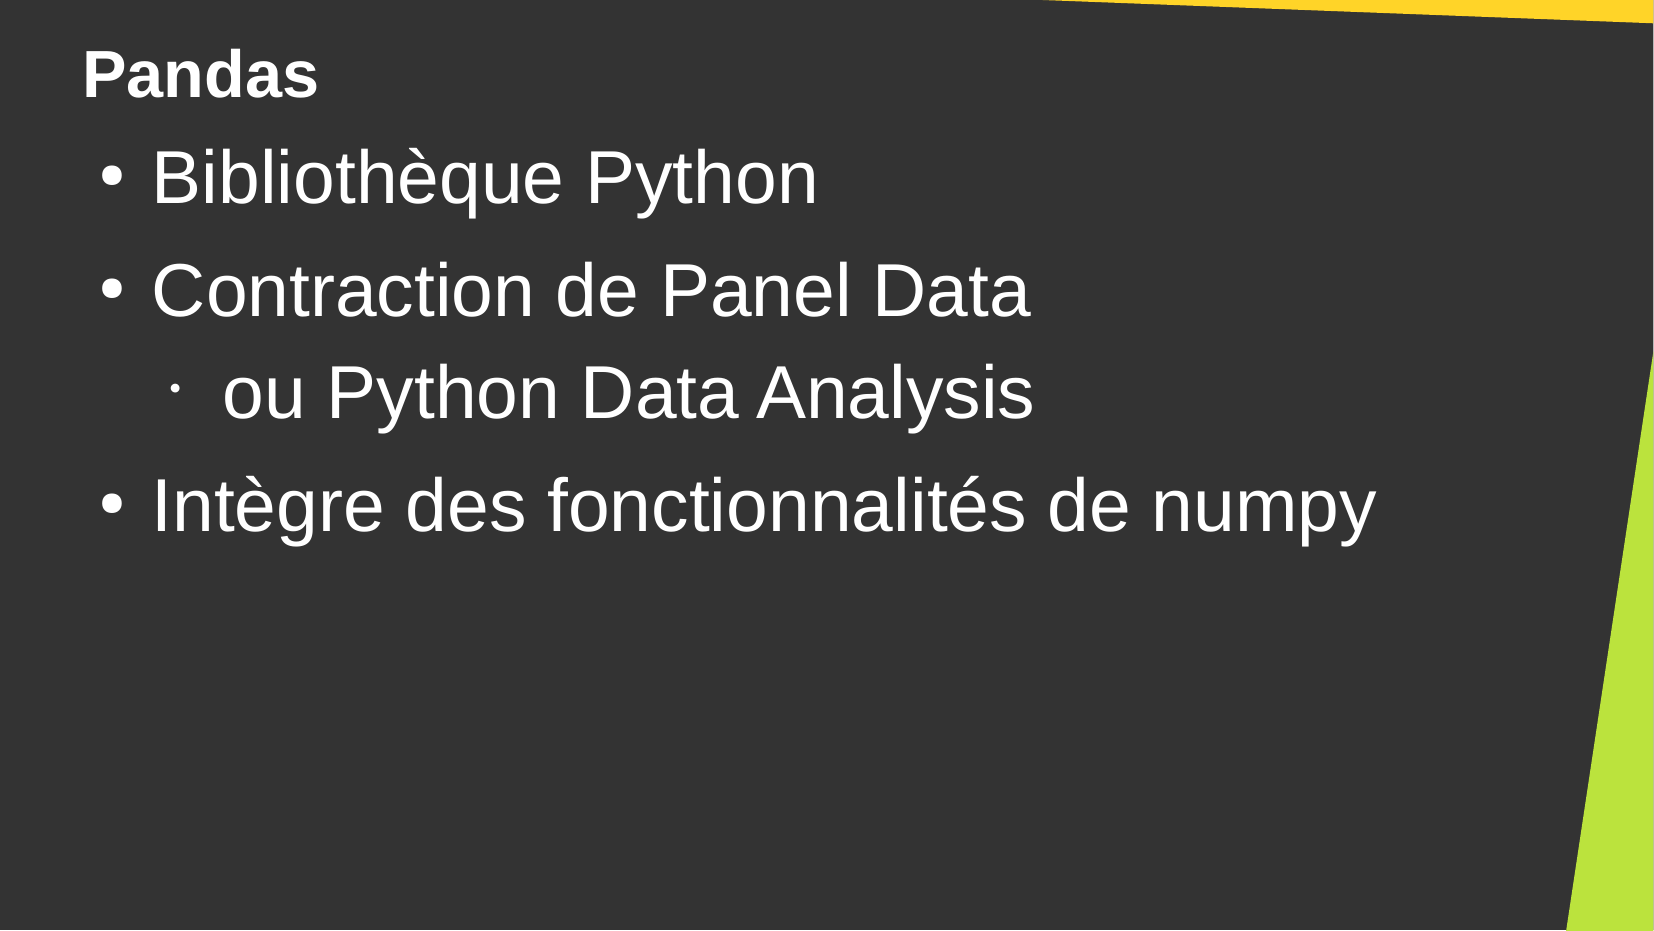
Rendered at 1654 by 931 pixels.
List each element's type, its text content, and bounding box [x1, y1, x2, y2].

text_box [1042, 0, 1654, 24]
title Pandas [82, 37, 792, 115]
list Bibliothèque Python Contraction de Panel Data ou Python Data Analysis Intègre des fonctionnalités de numpy [80, 135, 1560, 816]
text_box [1566, 347, 1654, 931]
